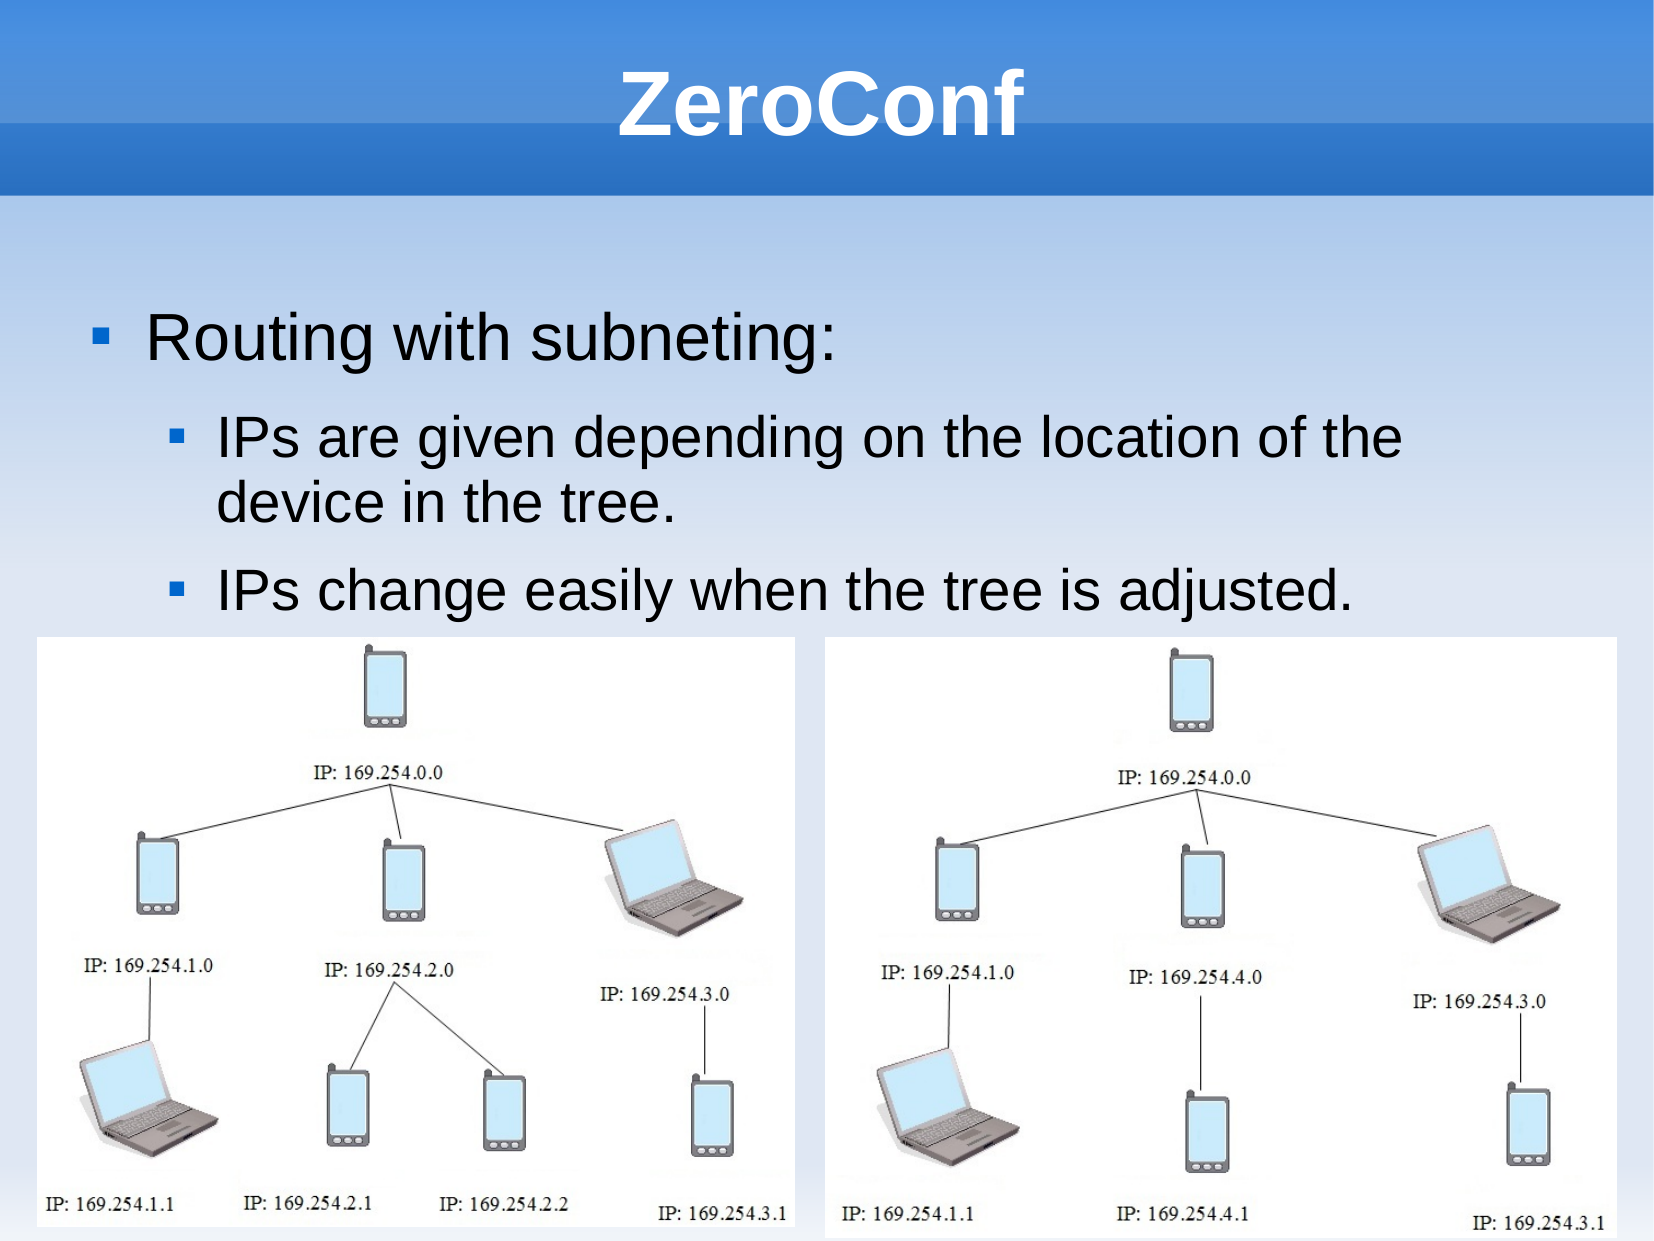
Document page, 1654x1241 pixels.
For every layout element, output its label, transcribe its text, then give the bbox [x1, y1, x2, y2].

title ZeroConf [76, 0, 1565, 208]
list Routing with subneting: IPs are given depending on the location of the device in the tree. IPs change easily when the tree is adjusted. [75, 300, 1564, 1119]
picture [0, 0, 1654, 1241]
